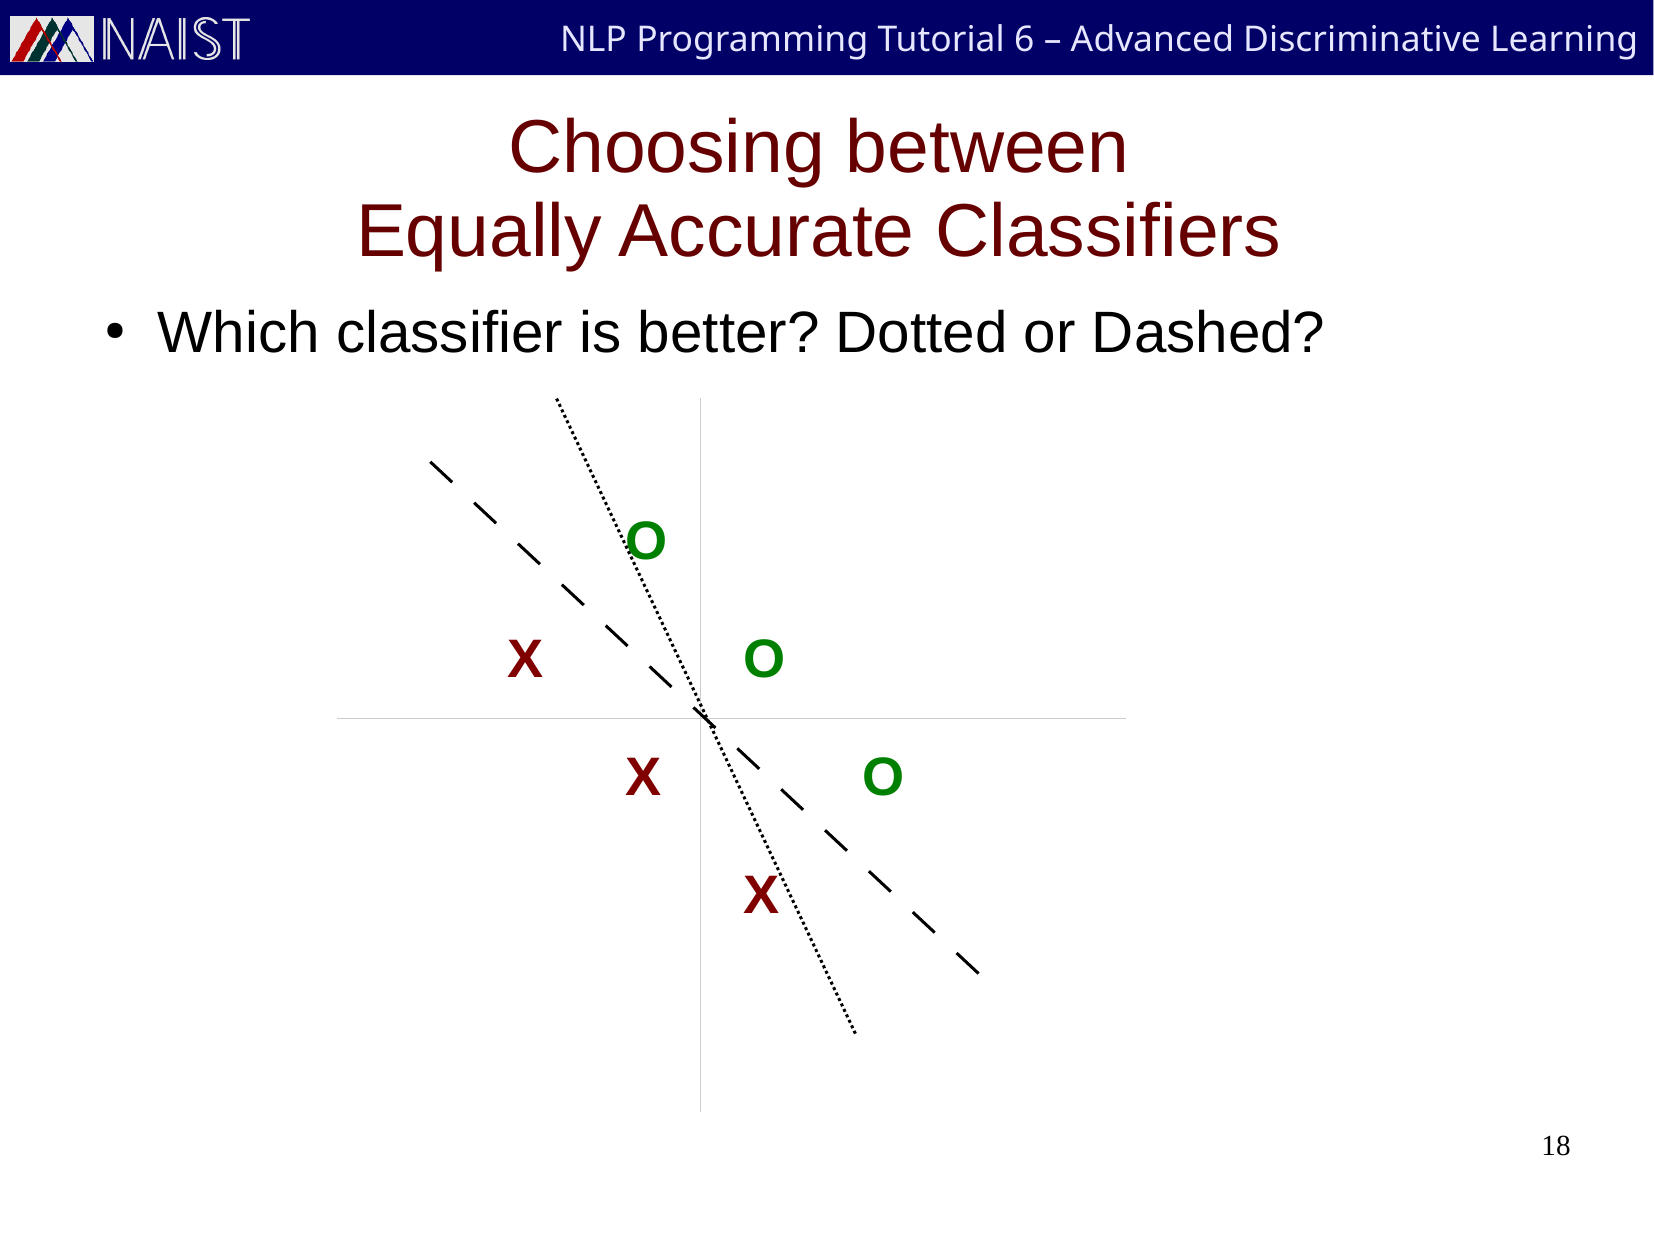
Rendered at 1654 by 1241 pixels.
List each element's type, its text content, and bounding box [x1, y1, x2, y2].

text_box O [729, 621, 802, 697]
picture [102, 17, 251, 60]
text_box O [611, 503, 683, 579]
text_box X [611, 739, 678, 815]
picture [10, 16, 94, 62]
text_box X [492, 621, 559, 697]
text_box O [847, 739, 920, 815]
list Which classifier is better? Dotted or Dashed? [86, 300, 1576, 1119]
title Choosing between Equally Accurate Classifiers [75, 92, 1564, 285]
text_box X [729, 857, 796, 942]
